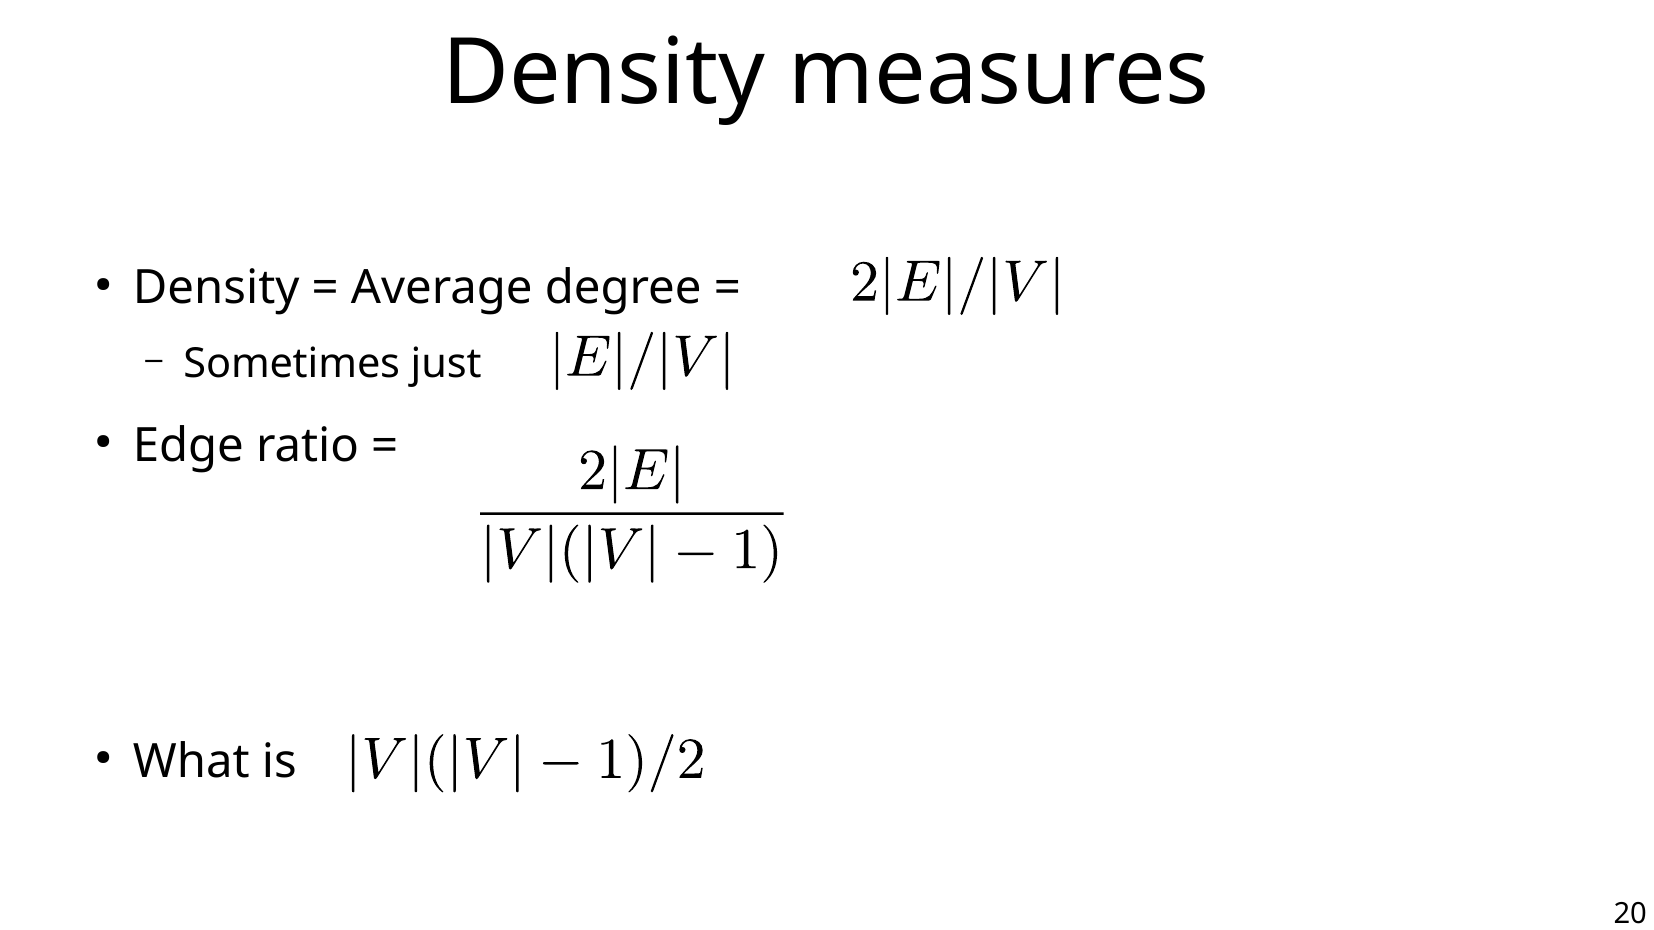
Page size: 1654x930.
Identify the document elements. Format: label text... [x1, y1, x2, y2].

text_box [345, 734, 706, 793]
title Density measures [82, 1, 1571, 135]
list Density = Average degree = Sometimes just Edge ratio = What is ? [82, 252, 1571, 793]
text_box [548, 331, 736, 391]
text_box [849, 256, 1066, 316]
text_box [480, 445, 784, 583]
